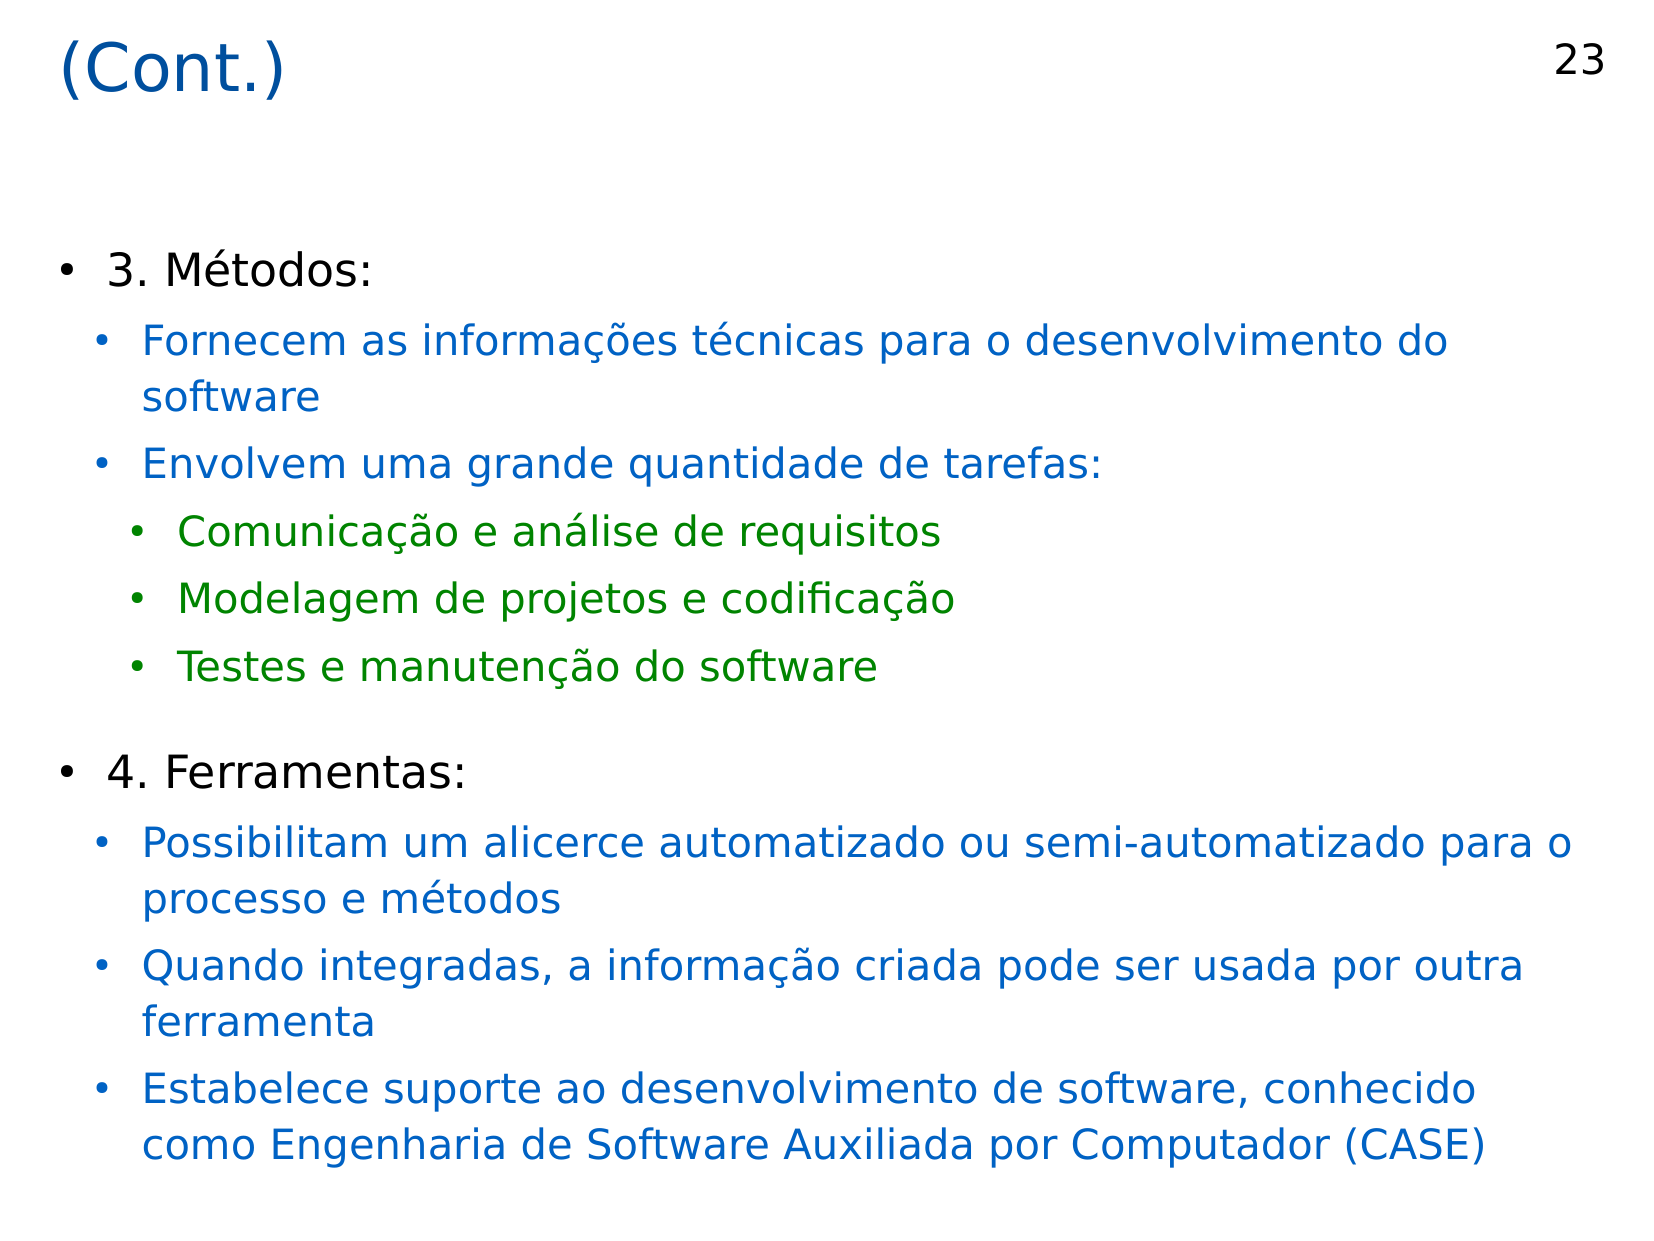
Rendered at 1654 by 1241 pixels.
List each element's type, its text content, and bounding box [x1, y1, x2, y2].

list 3. Métodos: Fornecem as informações técnicas para o desenvolvimento do software Envolvem uma grande quantidade de tarefas: Comunicação e análise de requisitos Modelagem de projetos e codificação Testes e manutenção do software 4. Ferramentas: Possibilitam um alicerce automatizado ou semi-automatizado para o processo e métodos Quando integradas, a informação criada pode ser usada por outra ferramenta Estabelece suporte ao desenvolvimento de software, conhecido como Engenharia de Software Auxiliada por Computador (CASE) [59, 236, 1595, 1211]
title (Cont.) [59, 29, 1506, 148]
